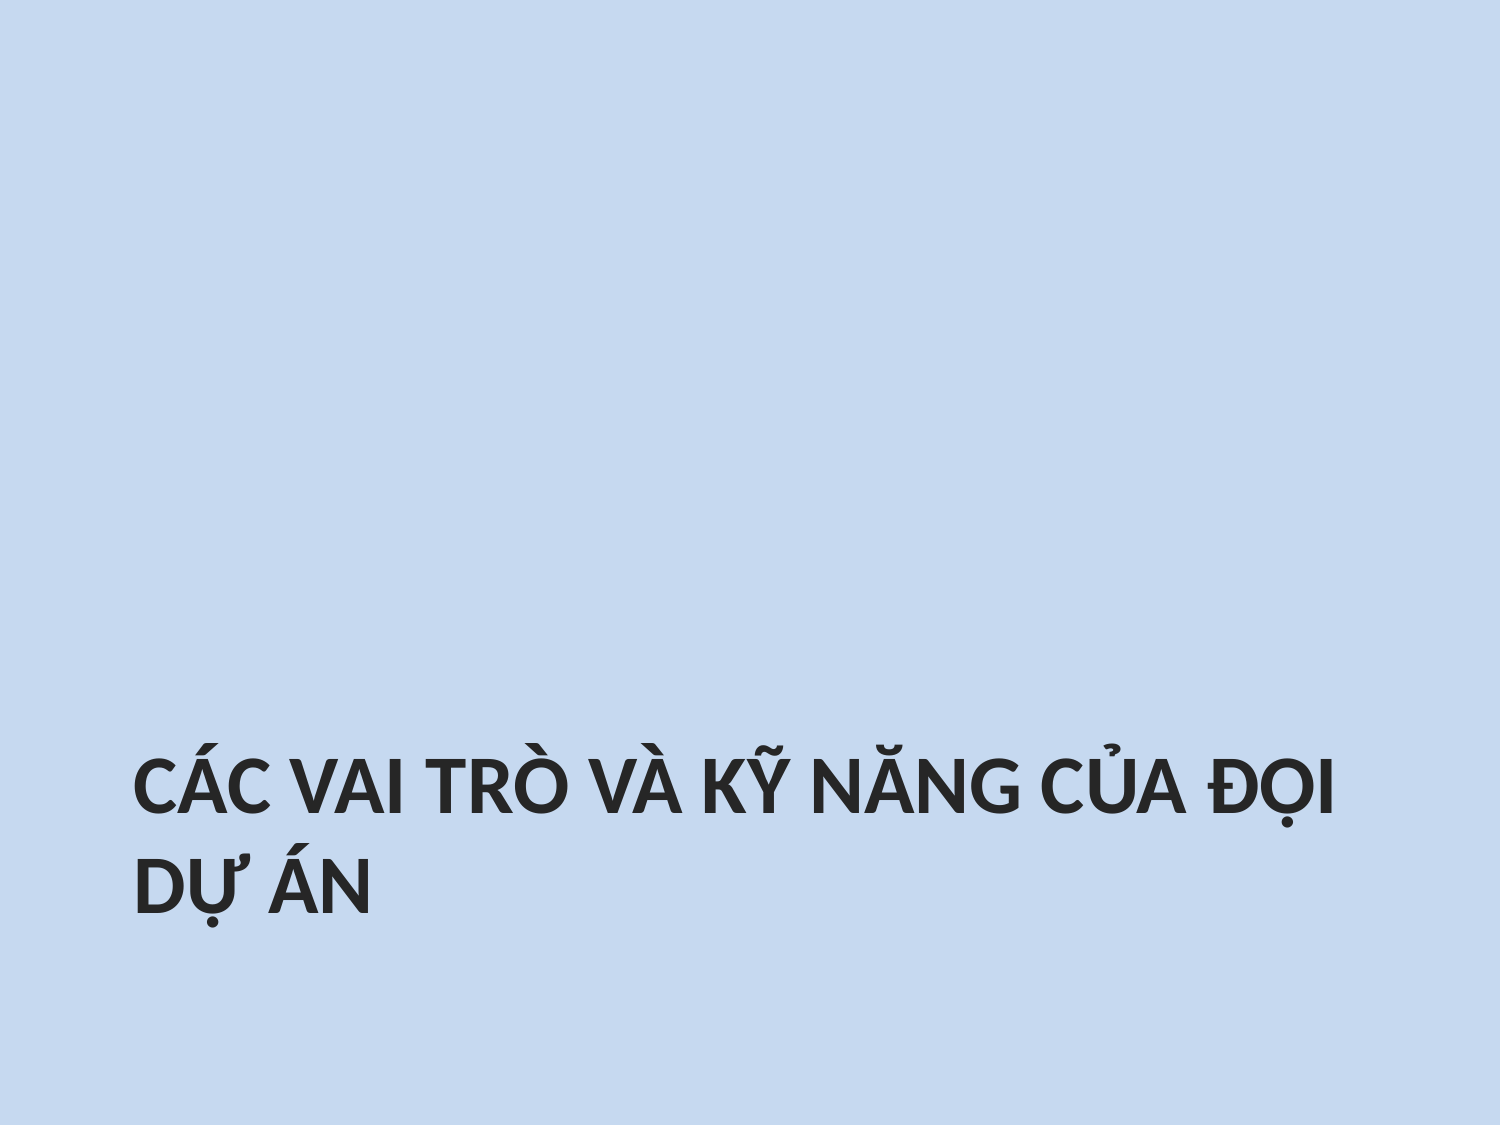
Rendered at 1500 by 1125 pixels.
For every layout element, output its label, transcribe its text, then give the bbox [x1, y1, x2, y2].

title CÁC VAI TRÒ VÀ KỸ NĂNG CỦA ĐỘI DỰ ÁN [118, 722, 1394, 947]
